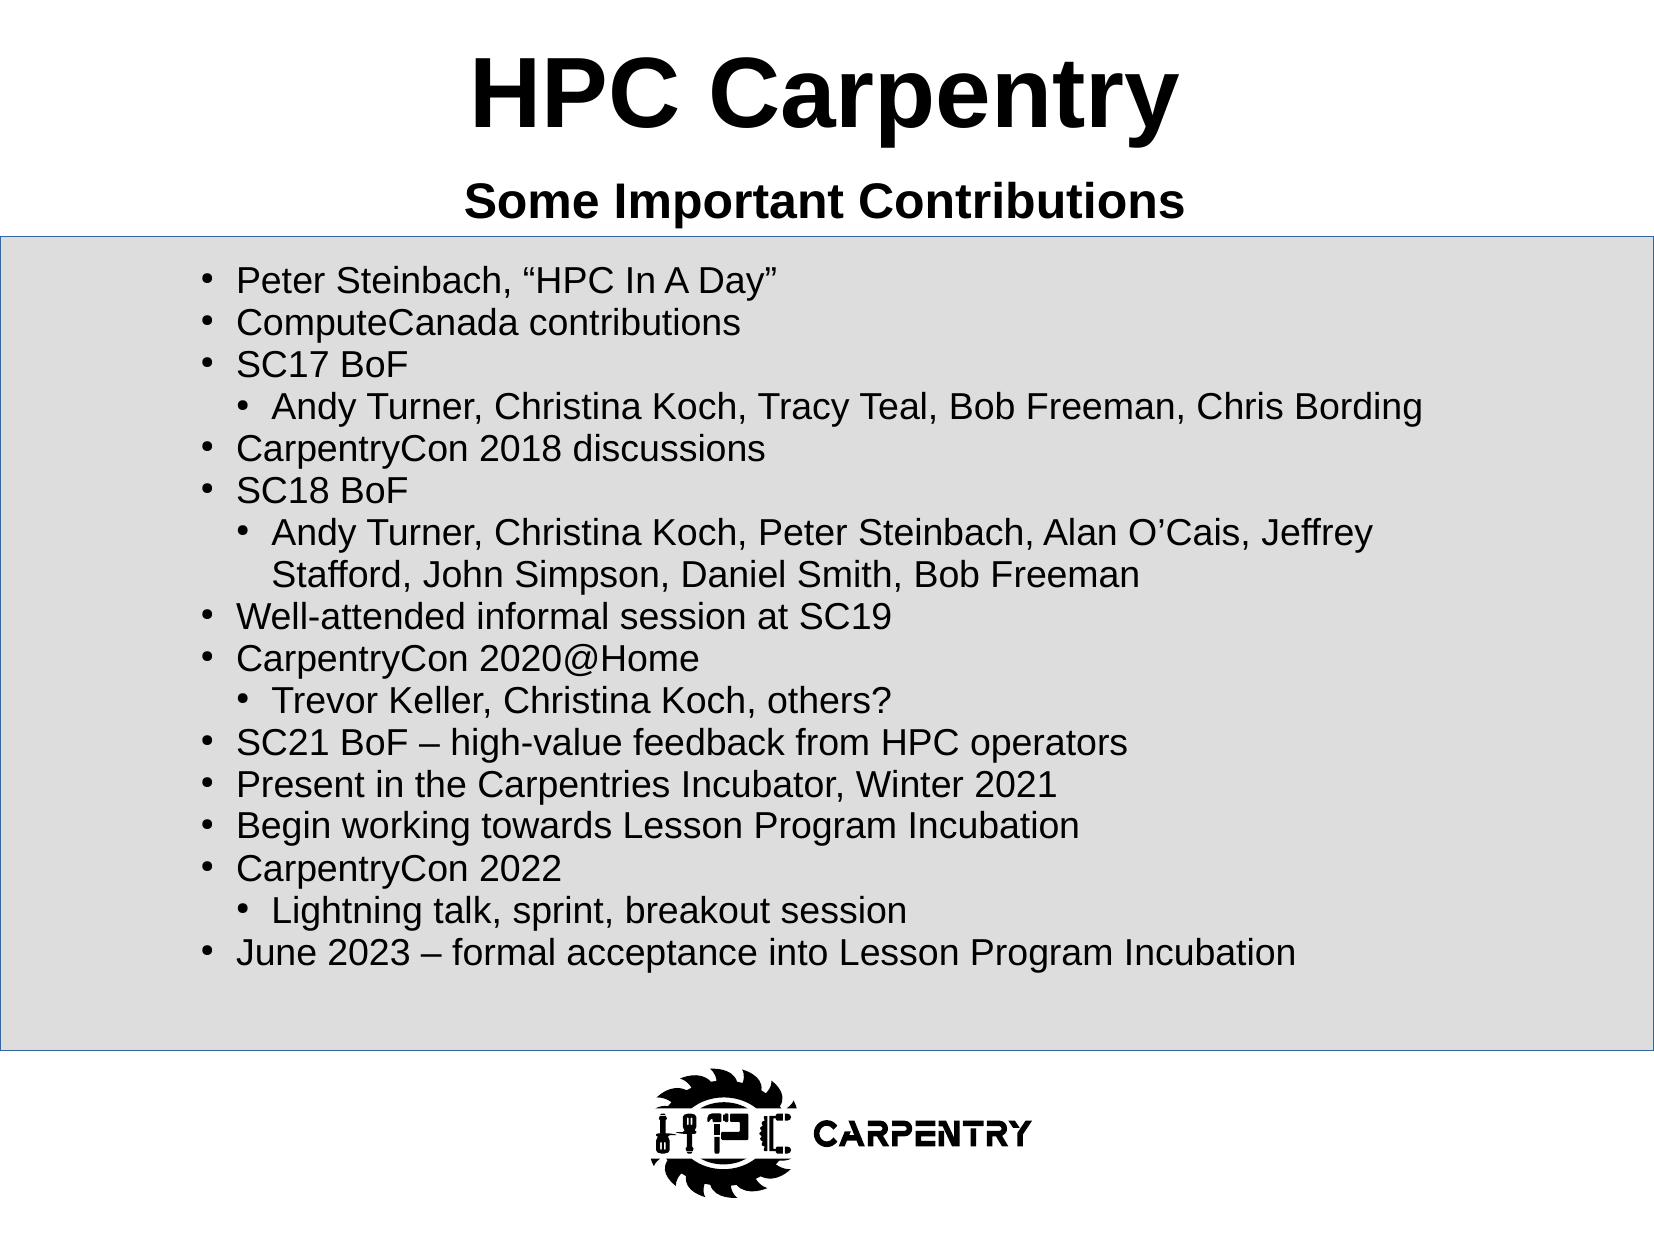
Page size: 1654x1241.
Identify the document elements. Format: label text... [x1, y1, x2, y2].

text_box [0, 236, 1654, 1051]
text_box HPC Carpentry [45, 30, 1606, 166]
text_box Some Important Contributions [75, 165, 1576, 237]
picture [586, 1047, 1097, 1233]
text_box Peter Steinbach, “HPC In A Day” ComputeCanada contributions SC17 BoF Andy Turner, Christina Koch, Tracy Teal, Bob Freeman, Chris Bording CarpentryCon 2018 discussions SC18 BoF Andy Turner, Christina Koch, Peter Steinbach, Alan O’Cais, Jeffrey Stafford, John Simpson, Daniel Smith, Bob Freeman Well-attended informal session at SC19 CarpentryCon 2020@Home Trevor Keller, Christina Koch, others? SC21 BoF – high-value feedback from HPC operators Present in the Carpentries Incubator, Winter 2021 Begin working towards Lesson Program Incubation CarpentryCon 2022 Lightning talk, sprint, breakout session June 2023 – formal acceptance into Lesson Program Incubation [185, 251, 1476, 1047]
